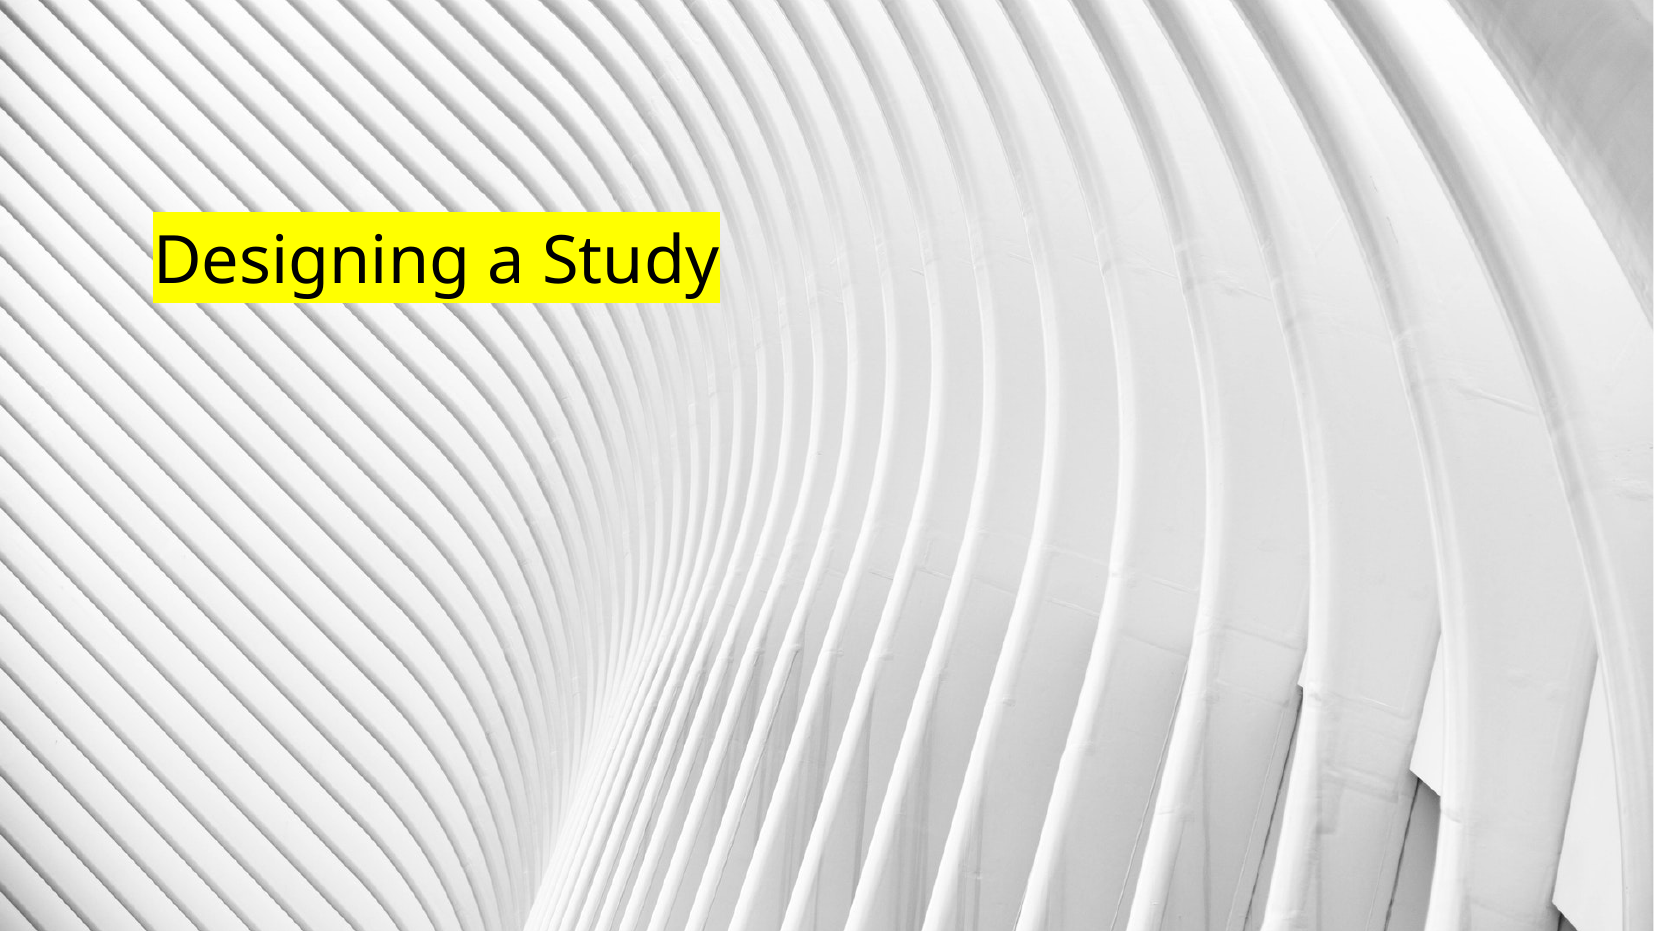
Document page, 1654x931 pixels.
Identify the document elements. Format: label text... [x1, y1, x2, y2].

list Designing a Study [82, 217, 1571, 839]
picture [0, 0, 1654, 931]
